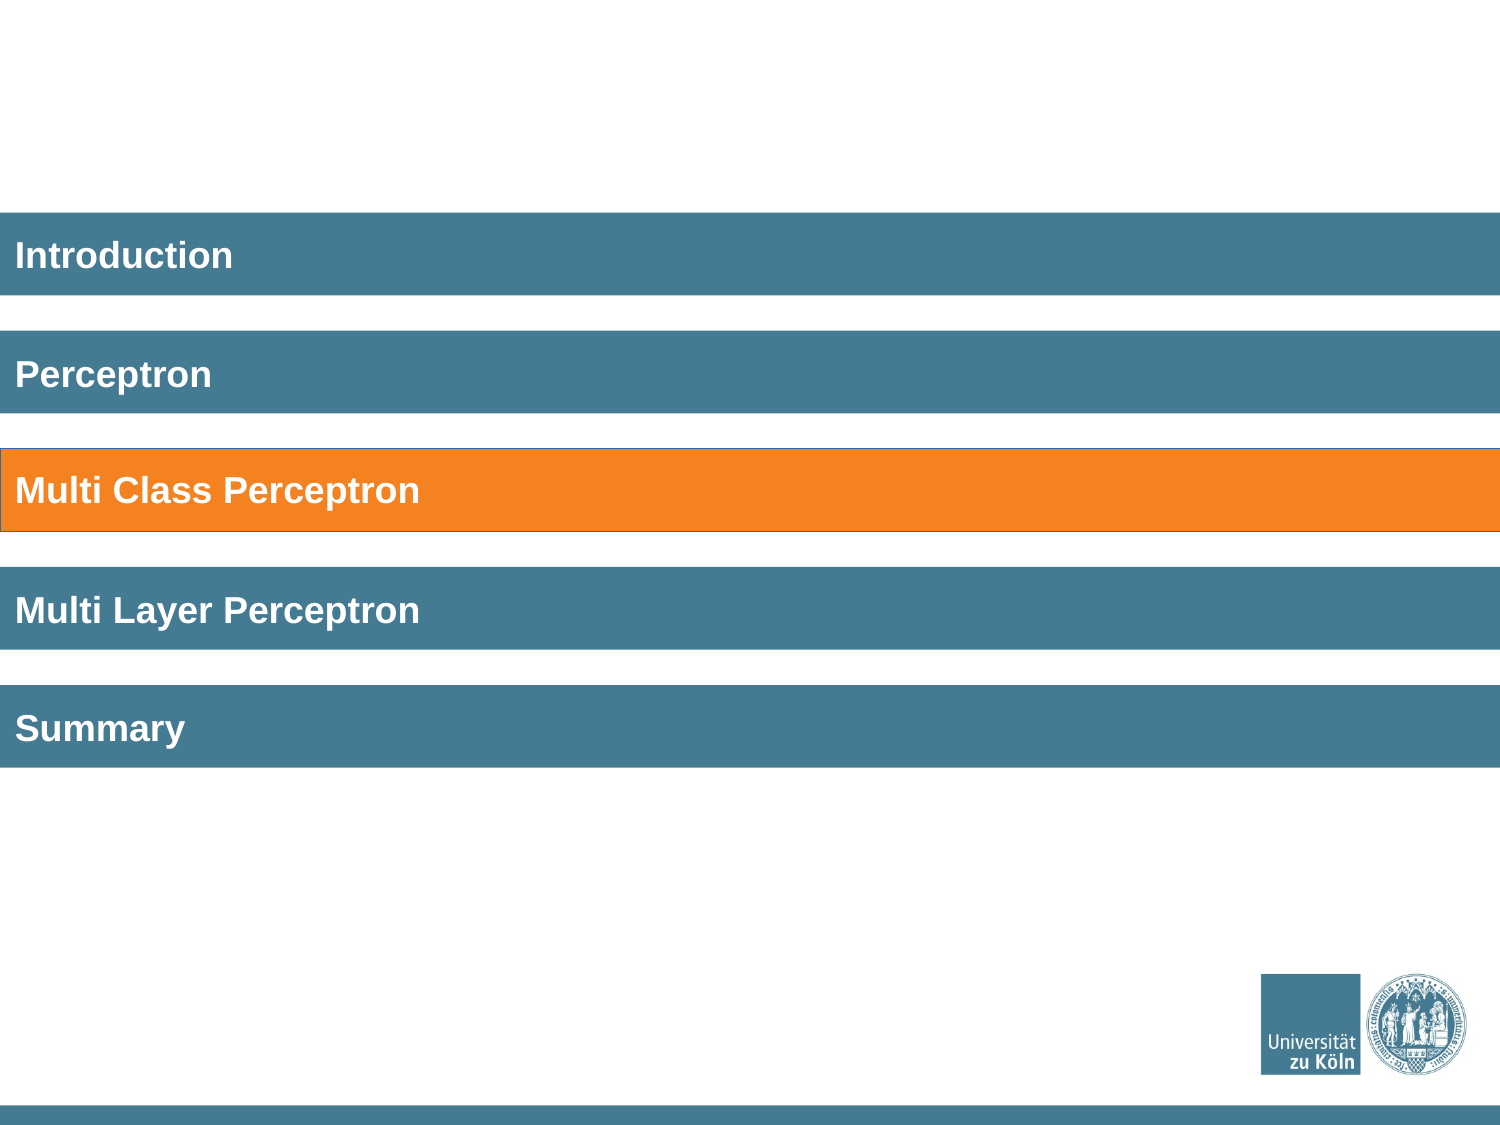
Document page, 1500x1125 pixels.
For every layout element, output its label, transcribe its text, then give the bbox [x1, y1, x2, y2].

picture [1257, 969, 1471, 1079]
text_box Multi Class Perceptron [0, 448, 1500, 532]
